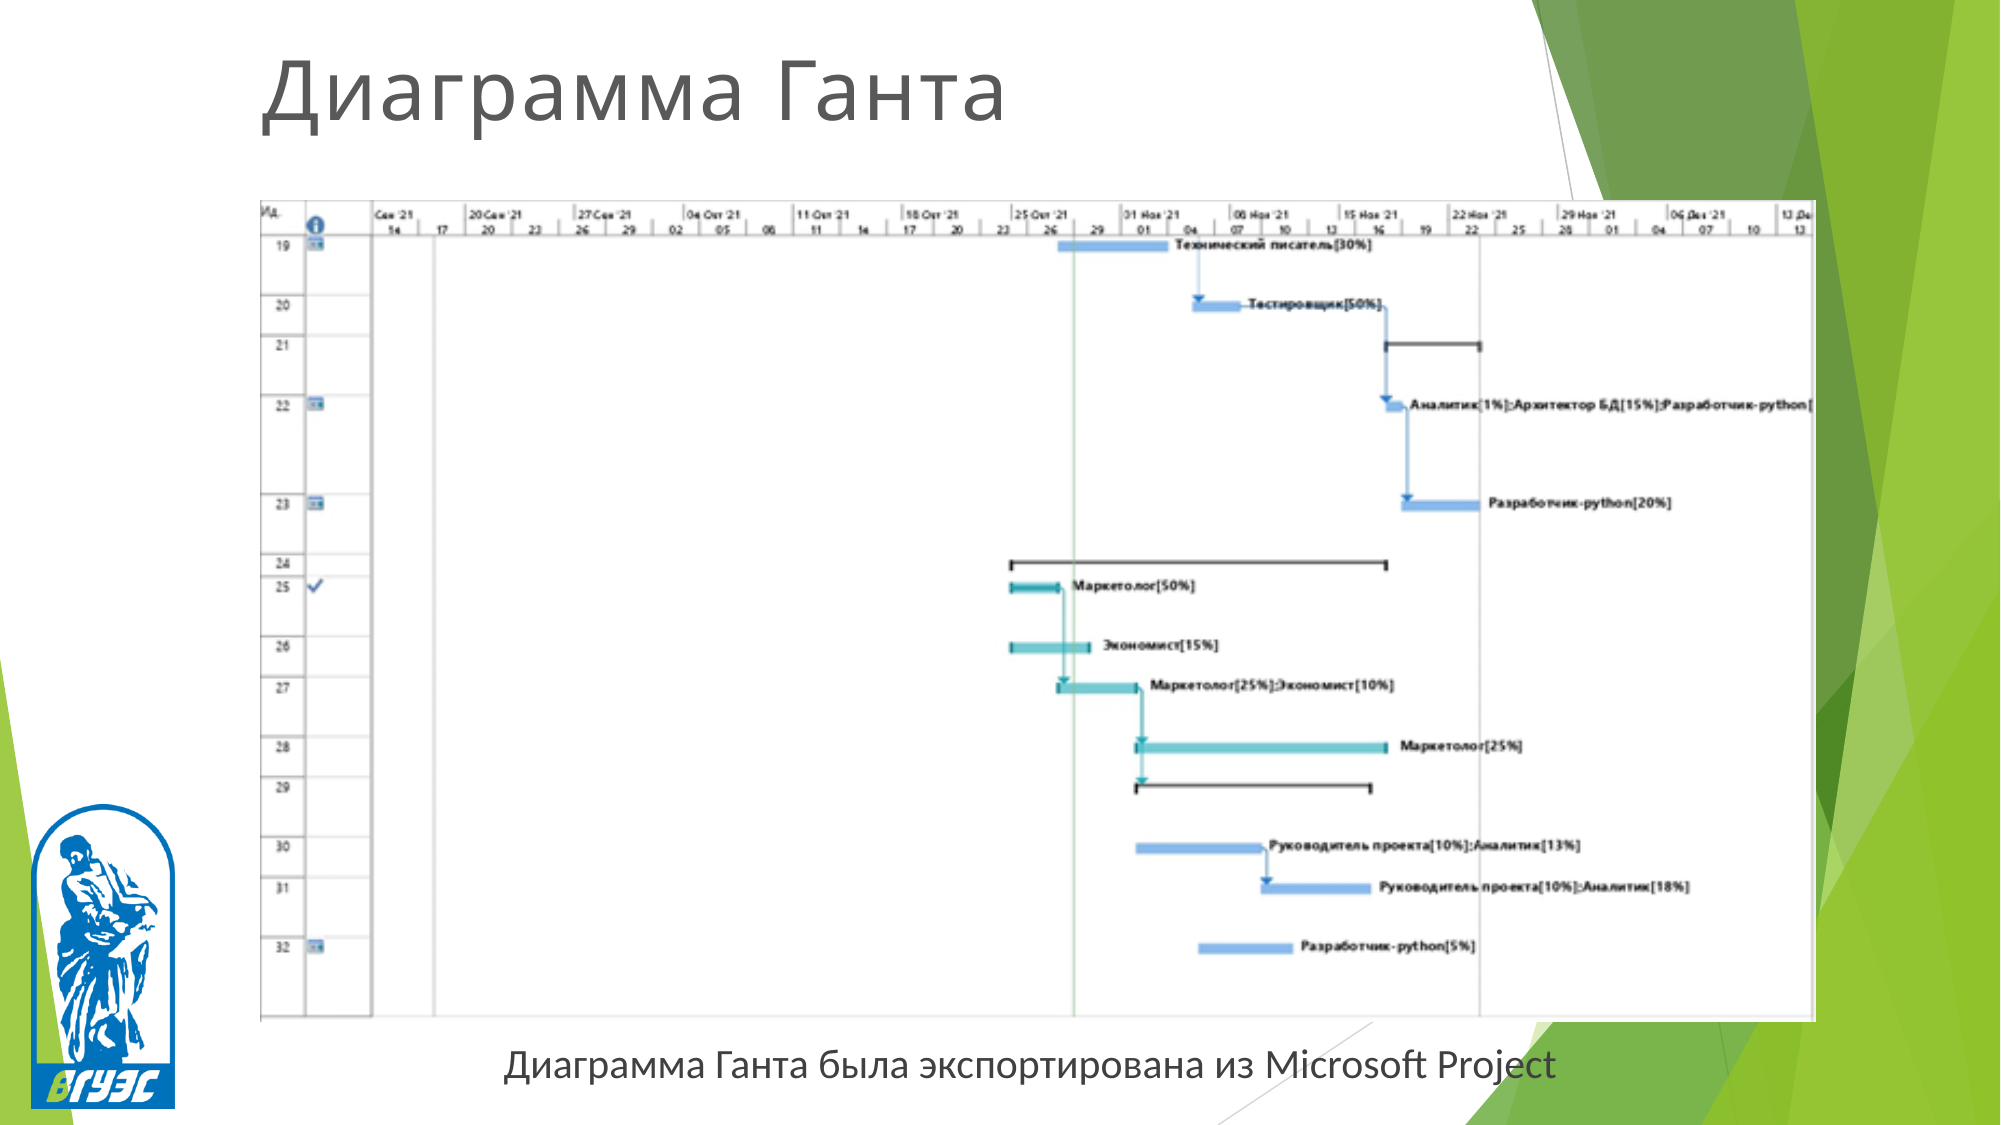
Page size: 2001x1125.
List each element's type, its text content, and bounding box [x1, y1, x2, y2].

picture [31, 804, 175, 1109]
picture [260, 200, 1816, 1022]
text_box Диаграмма Ганта была экспортирована из Microsoft Project [488, 1028, 1582, 1095]
text_box Диаграмма Ганта [260, 46, 1699, 140]
